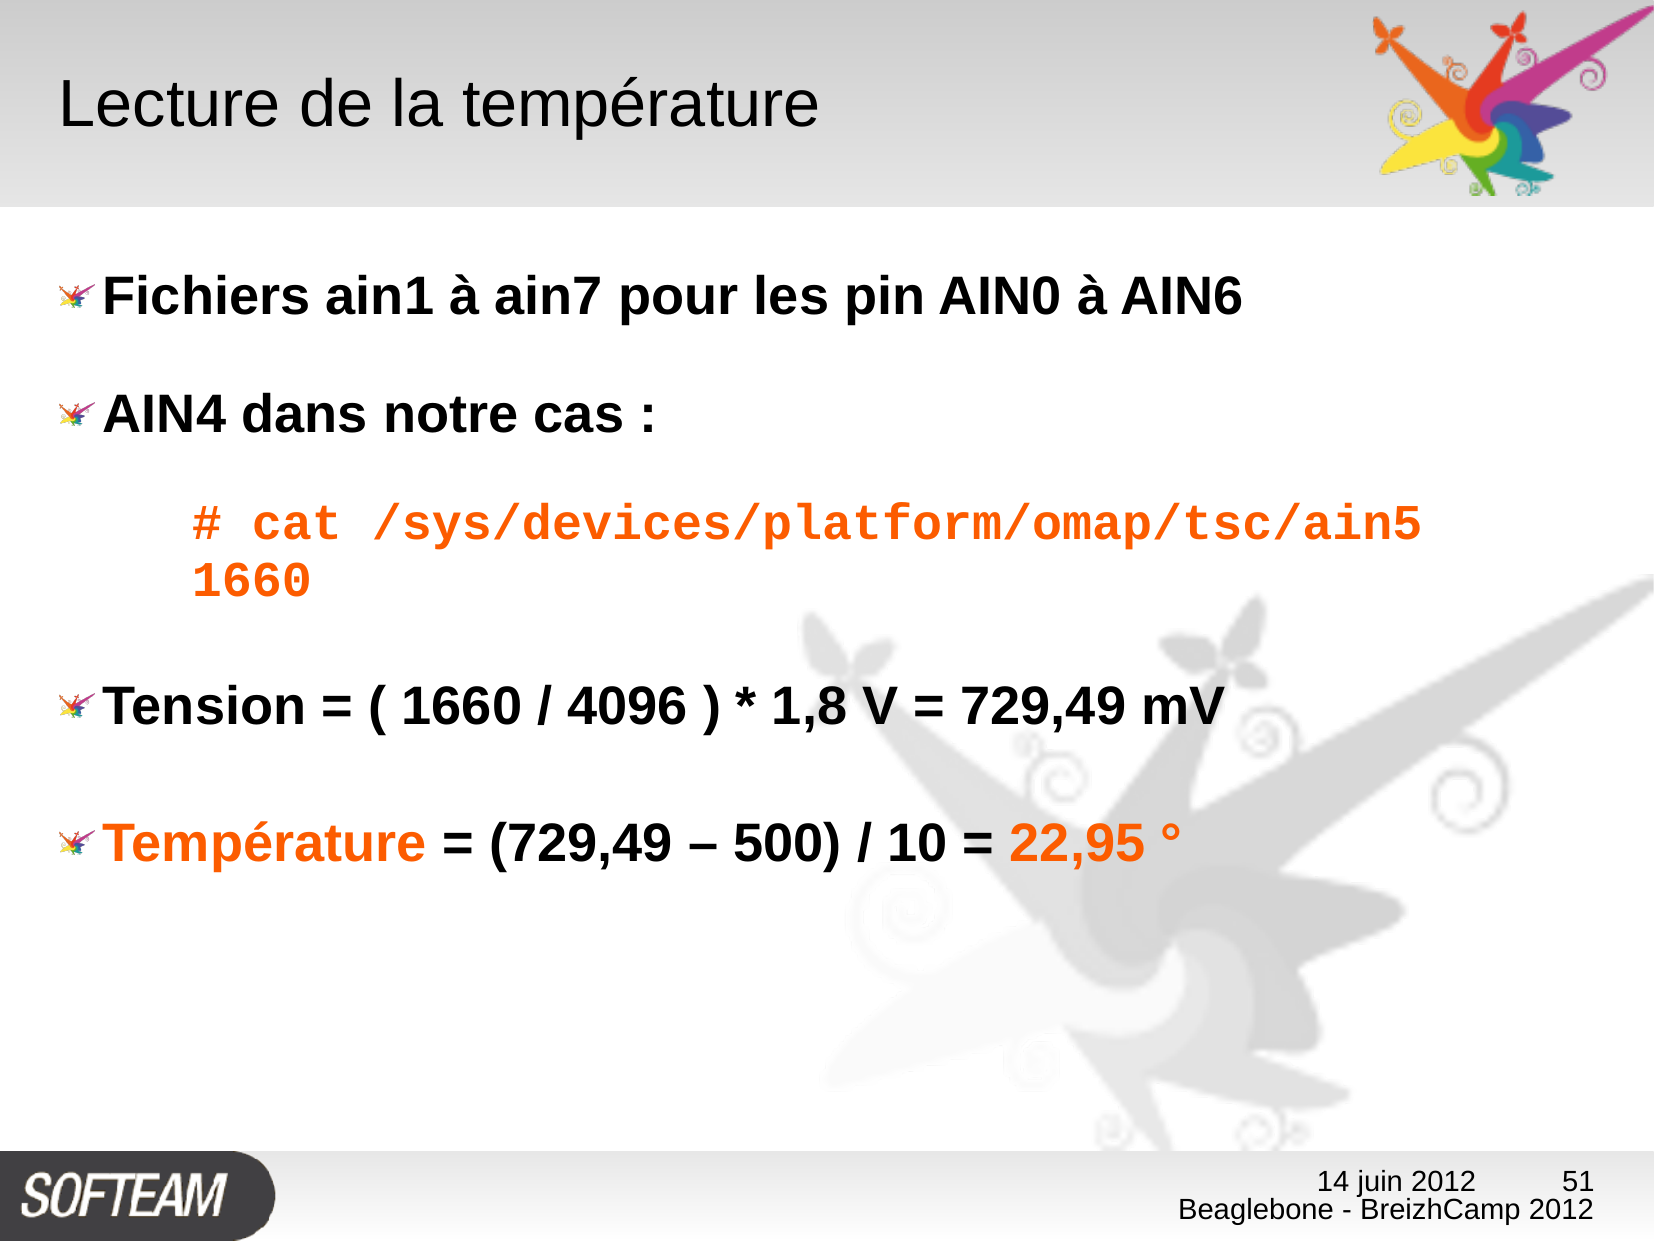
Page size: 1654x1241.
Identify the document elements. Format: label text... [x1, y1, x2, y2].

picture [0, 1151, 277, 1241]
picture [797, 574, 1654, 1152]
list Fichiers ain1 à ain7 pour les pin AIN0 à AIN6 AIN4 dans notre cas : Tension = ( 1660 / 4096 ) * 1,8 V = 729,49 mV Température = (729,49 – 500) / 10 = 22,95 ° [59, 265, 1595, 1123]
text_box # cat /sys/devices/platform/omap/tsc/ain5 1660 [177, 490, 1467, 619]
title Lecture de la température [59, 29, 1359, 178]
picture [1372, 5, 1654, 196]
